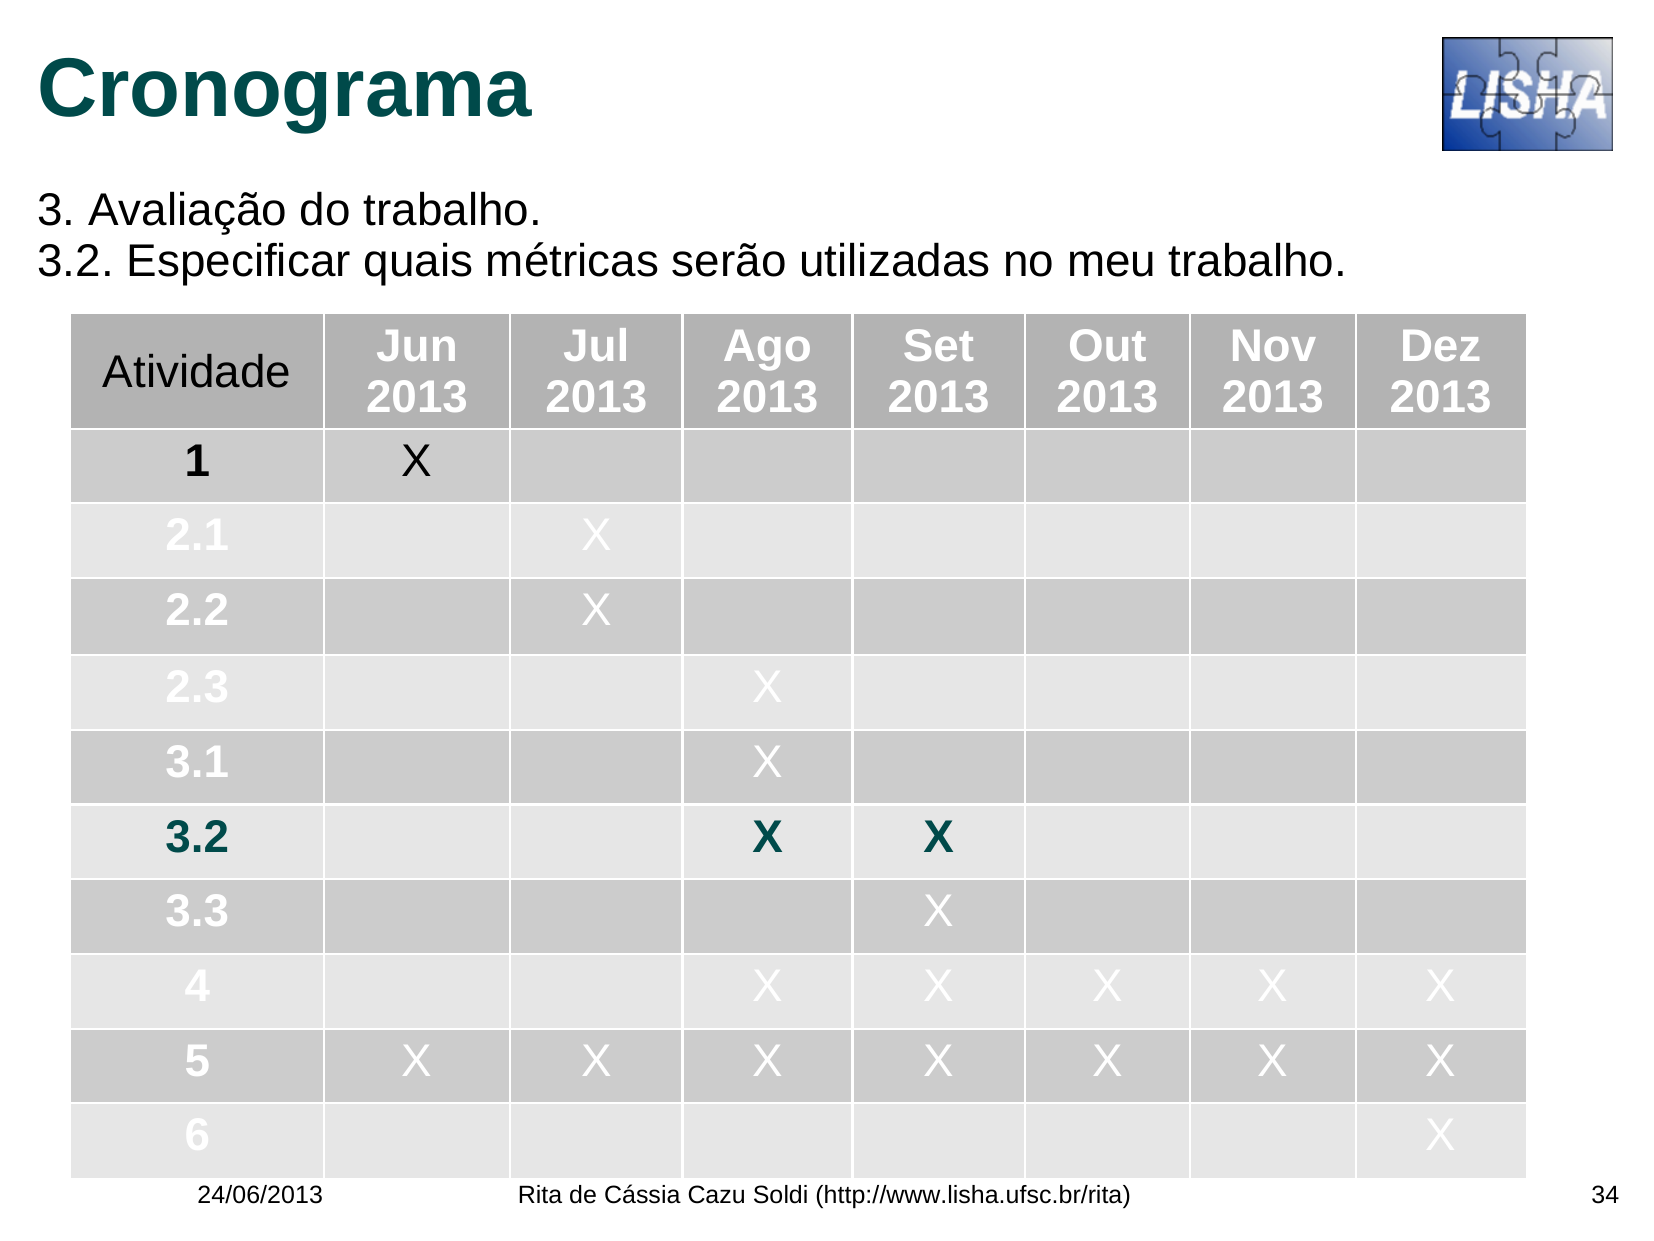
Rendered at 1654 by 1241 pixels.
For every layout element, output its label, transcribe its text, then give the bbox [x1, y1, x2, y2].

table_cell X [1357, 1030, 1526, 1102]
table_cell [325, 579, 509, 654]
table_cell X [854, 880, 1024, 953]
table_cell [1026, 731, 1189, 803]
table_cell X [325, 430, 509, 502]
table_header Jun 2013 [325, 314, 509, 428]
table_cell [511, 731, 681, 803]
table_cell [511, 430, 681, 502]
table_cell [854, 1104, 1024, 1178]
table_header Out 2013 [1026, 314, 1189, 428]
table_cell [511, 656, 681, 729]
table_cell [325, 504, 509, 577]
table_cell X [684, 806, 851, 878]
table_cell [1191, 579, 1355, 654]
table_cell [1191, 1104, 1355, 1178]
table_cell [1026, 430, 1189, 502]
table_header Set 2013 [854, 314, 1024, 428]
table_header Nov 2013 [1191, 314, 1355, 428]
table_cell [1191, 731, 1355, 803]
table_cell X [325, 1030, 509, 1102]
table_cell X [511, 504, 681, 577]
table_cell [1191, 656, 1355, 729]
table_cell [684, 430, 851, 502]
table_cell 3.2 [71, 806, 323, 878]
table_cell 1 [71, 430, 323, 502]
table_cell [854, 430, 1024, 502]
table_cell [1191, 430, 1355, 502]
list 3. Avaliação do trabalho. 3.2. Especificar quais métricas serão utilizadas no meu trabalho. [37, 183, 1613, 298]
table_cell X [1026, 955, 1189, 1028]
table_cell X [1026, 1030, 1189, 1102]
table_cell [325, 955, 509, 1028]
table_cell [325, 731, 509, 803]
picture [1442, 37, 1613, 151]
table_cell [1357, 504, 1526, 577]
table_cell [1191, 504, 1355, 577]
table_cell 3.3 [71, 880, 323, 953]
table_cell [325, 656, 509, 729]
table_cell [1191, 880, 1355, 953]
table_cell X [684, 955, 851, 1028]
table_cell 2.1 [71, 504, 323, 577]
table_cell [854, 504, 1024, 577]
table_cell [1357, 430, 1526, 502]
table_cell X [854, 955, 1024, 1028]
table_cell X [1191, 955, 1355, 1028]
table_header Jul 2013 [511, 314, 681, 428]
table_header Dez 2013 [1357, 314, 1526, 428]
table_cell [1357, 880, 1526, 953]
table_cell [511, 955, 681, 1028]
table_cell [1026, 880, 1189, 953]
table_cell [511, 1104, 681, 1178]
table_cell [1026, 806, 1189, 878]
table_cell 4 [71, 955, 323, 1028]
table_cell [1357, 656, 1526, 729]
title Cronograma [37, 37, 1426, 151]
table_cell X [684, 656, 851, 729]
table_cell [854, 731, 1024, 803]
table_cell [1357, 579, 1526, 654]
table_cell [511, 880, 681, 953]
table_cell [1357, 731, 1526, 803]
table_cell [684, 579, 851, 654]
table_cell X [854, 1030, 1024, 1102]
table_cell [325, 1104, 509, 1178]
table_cell [325, 880, 509, 953]
table_cell X [854, 806, 1024, 878]
table_cell X [1191, 1030, 1355, 1102]
table_cell [325, 806, 509, 878]
table_cell [511, 806, 681, 878]
table_cell [1026, 1104, 1189, 1178]
table_cell X [684, 1030, 851, 1102]
table_cell X [1357, 1104, 1526, 1178]
table_cell [684, 504, 851, 577]
table_cell [854, 579, 1024, 654]
table_cell 2.3 [71, 656, 323, 729]
table_cell 5 [71, 1030, 323, 1102]
table_cell [684, 1104, 851, 1178]
table_cell [1191, 806, 1355, 878]
table_header Atividade [71, 314, 323, 428]
table_cell [1357, 806, 1526, 878]
table_cell [684, 880, 851, 953]
table_cell X [684, 731, 851, 803]
table_cell [1026, 504, 1189, 577]
table_header Ago 2013 [684, 314, 851, 428]
table_cell X [1357, 955, 1526, 1028]
table_cell 3.1 [71, 731, 323, 803]
table_cell X [511, 1030, 681, 1102]
table_cell 6 [71, 1104, 323, 1178]
table_cell [854, 656, 1024, 729]
table_cell [1026, 656, 1189, 729]
table_cell X [511, 579, 681, 654]
table_cell 2.2 [71, 579, 323, 654]
table_cell [1026, 579, 1189, 654]
